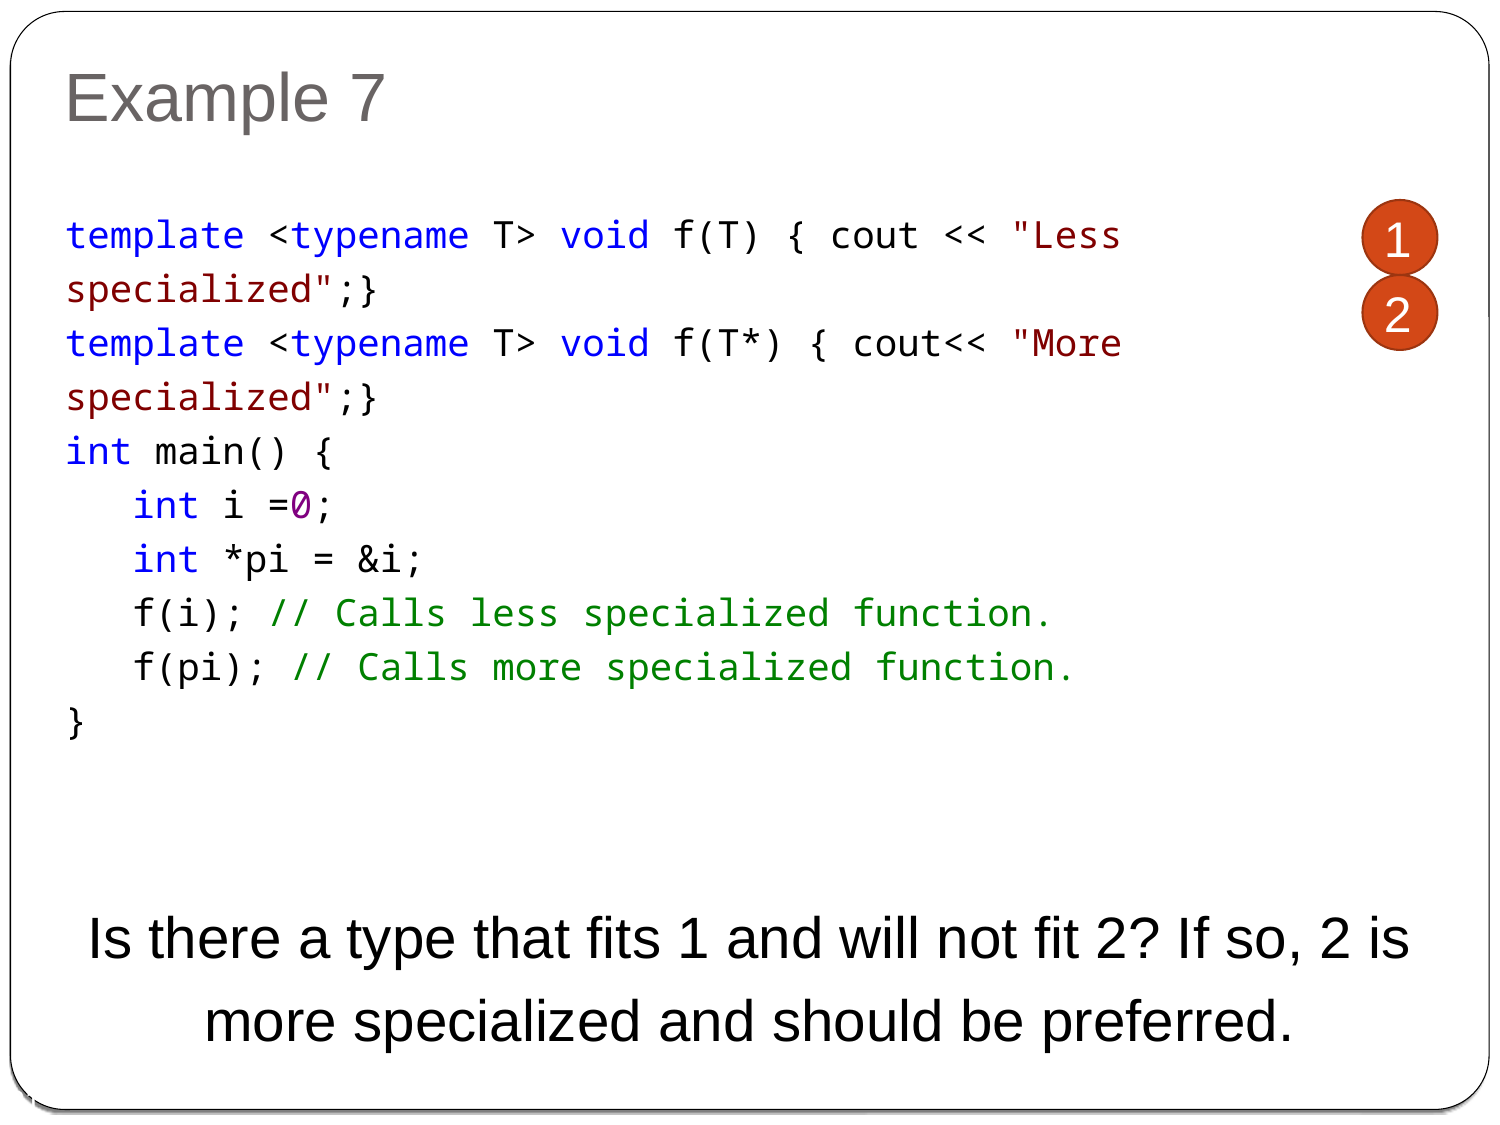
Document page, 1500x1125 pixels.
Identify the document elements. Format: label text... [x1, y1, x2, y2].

title Example 7 [50, 45, 1450, 150]
text_box 2 [1362, 274, 1438, 350]
list template <typename T> void f(T) { cout << "Less specialized";} template <typename T> void f(T*) { cout<< "More specialized";} int main() { int i =0; int *pi = &i; f(i); // Calls less specialized function. f(pi); // Calls more specialized function. } Is there a type that fits 1 and will not fit 2? If so, 2 is more specialized and should be preferred. [50, 150, 1450, 1075]
slide_number <number> [0, 1074, 50, 1125]
text_box 1 [1362, 199, 1438, 275]
